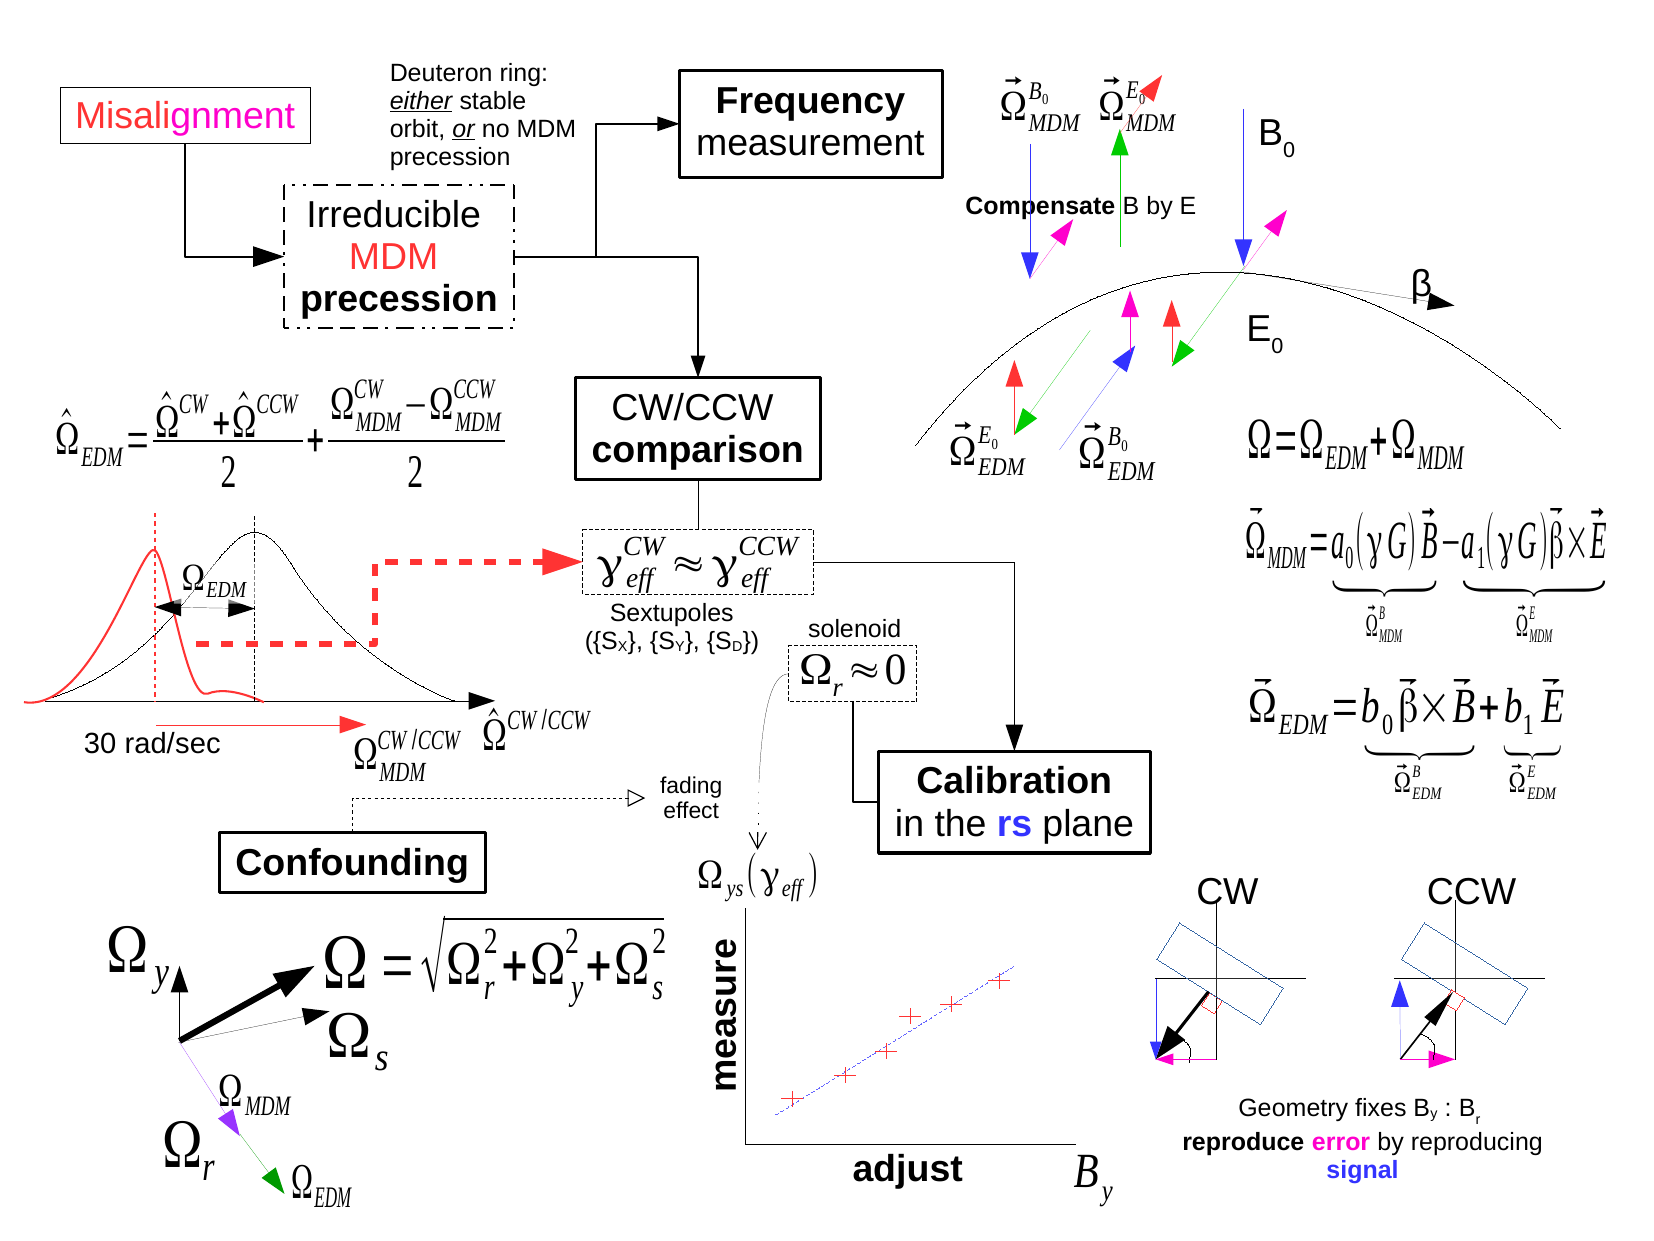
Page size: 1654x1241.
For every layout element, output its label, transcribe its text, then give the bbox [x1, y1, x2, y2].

text_box Compensate B by E [1031, 184, 1120, 228]
text_box Frequency measurement [679, 70, 943, 178]
text_box Irreducible MDM precession [284, 185, 514, 328]
chart [1239, 508, 1615, 647]
text_box 30 rad/sec [69, 720, 236, 768]
text_box E0 [1231, 299, 1306, 366]
chart [283, 1160, 360, 1216]
text_box CW [1181, 863, 1274, 920]
chart [173, 561, 255, 604]
text_box solenoid [793, 607, 917, 651]
text_box Sextupoles ({SX}, {SY}, {SD}) [570, 591, 774, 671]
chart [788, 645, 917, 702]
text_box Calibration in the rs plane [878, 751, 1151, 853]
chart [92, 920, 183, 996]
chart [1239, 415, 1473, 479]
text_box CCW [1412, 863, 1532, 920]
chart [582, 529, 814, 595]
chart [1239, 679, 1574, 805]
text_box Compensate B by E [950, 184, 1030, 228]
text_box Geometry fixes By : Br reproduce error by reproducing signal [1167, 1086, 1576, 1194]
text_box [1156, 922, 1284, 1025]
chart [1069, 420, 1165, 485]
chart [688, 849, 827, 903]
text_box Confounding [219, 832, 486, 893]
text_box CW/CCW comparison [575, 377, 821, 480]
text_box β [1395, 255, 1436, 312]
chart [1060, 1144, 1125, 1207]
chart [345, 723, 471, 788]
chart [47, 372, 514, 497]
chart [474, 703, 601, 754]
text_box Deuteron ring: either stable orbit, or no MDM precession [375, 51, 593, 186]
text_box B0 [1243, 103, 1321, 185]
text_box measure [694, 923, 752, 1108]
text_box fading effect [645, 765, 744, 831]
text_box adjust [837, 1140, 978, 1198]
text_box [1401, 922, 1528, 1025]
text_box Compensate B by E [1121, 184, 1212, 228]
chart [149, 1070, 300, 1191]
chart [307, 914, 677, 1081]
chart [990, 75, 1186, 136]
chart [939, 420, 1036, 481]
text_box Misalignment [60, 87, 311, 144]
